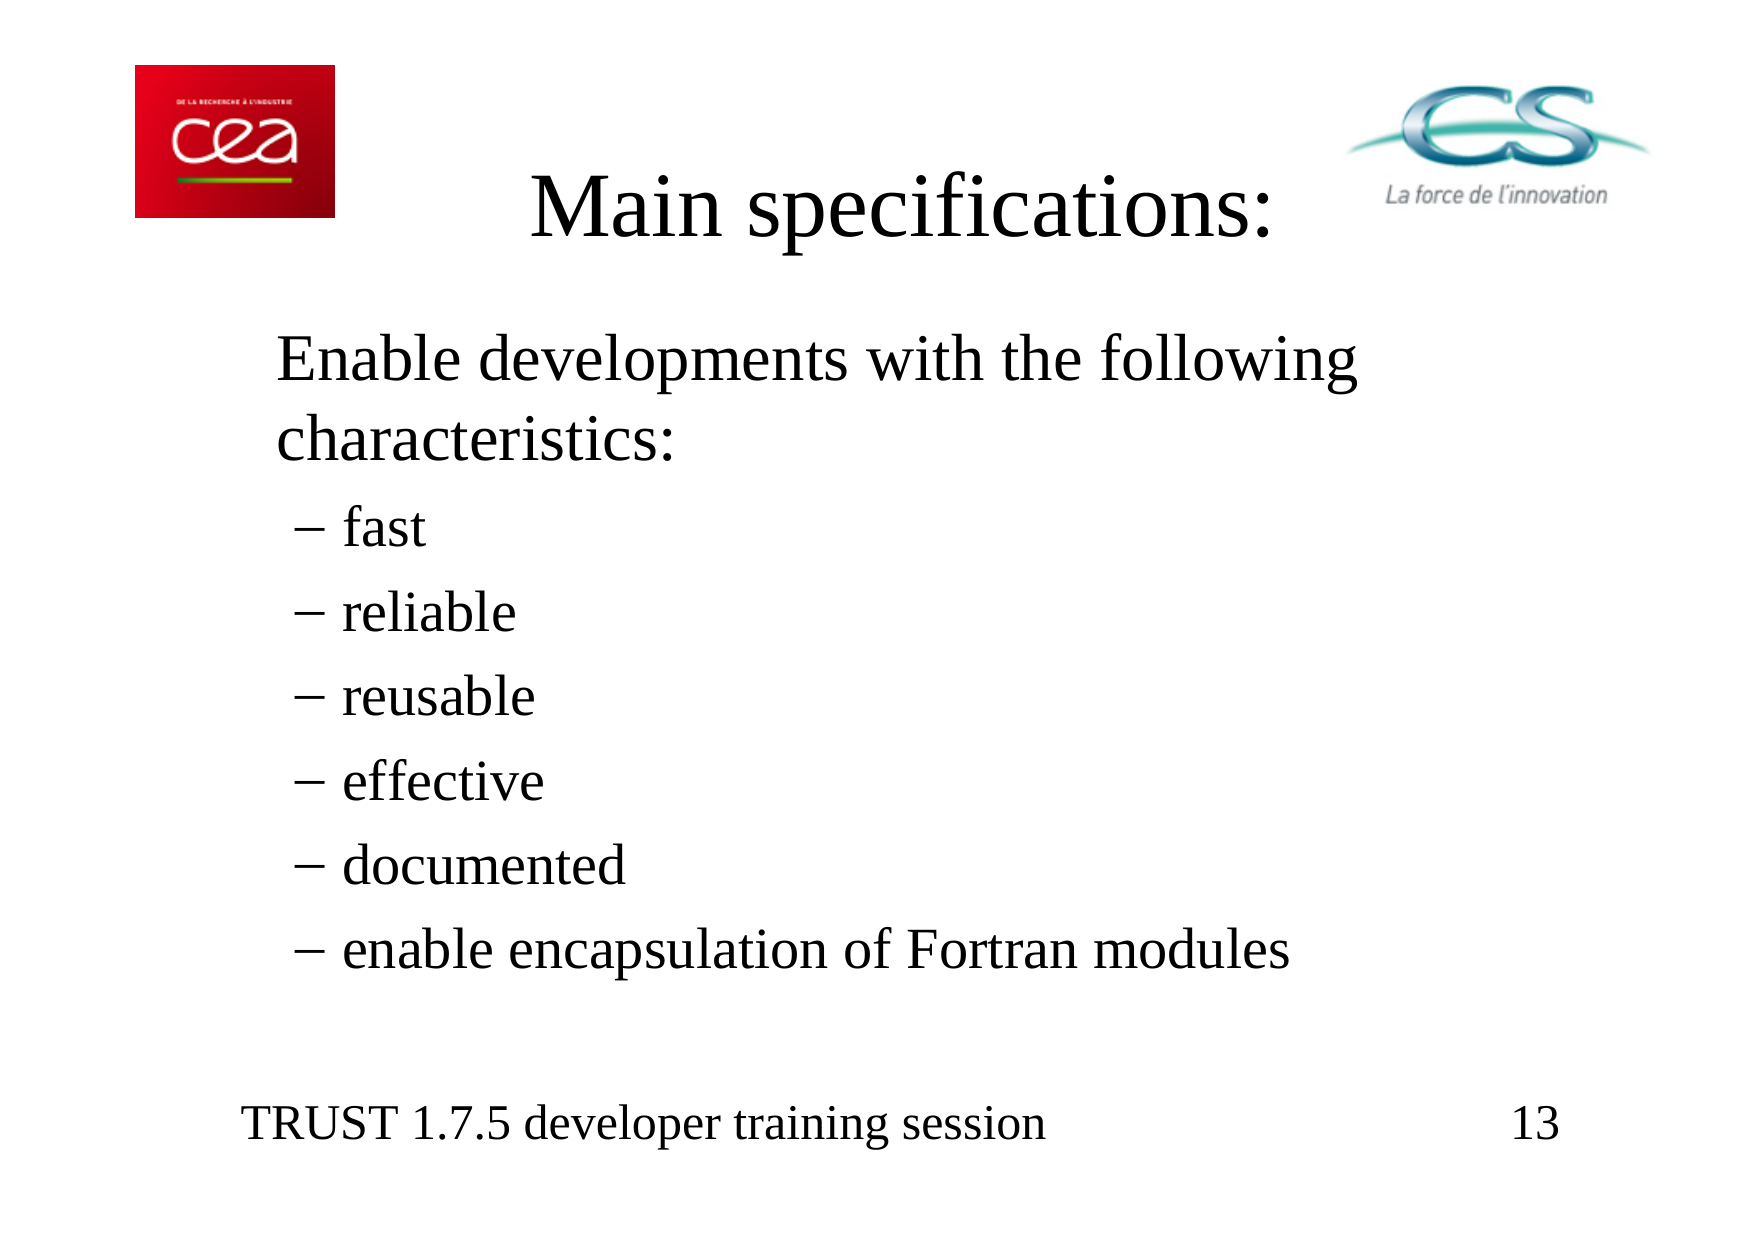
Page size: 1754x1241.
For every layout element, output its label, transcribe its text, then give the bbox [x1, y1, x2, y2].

picture [1340, 73, 1662, 218]
title Main specifications: [227, 105, 1579, 293]
list Enable developments with the following characteristics: fast reliable reusable effective documented enable encapsulation of Fortran modules [205, 306, 1579, 1097]
picture [135, 65, 335, 218]
